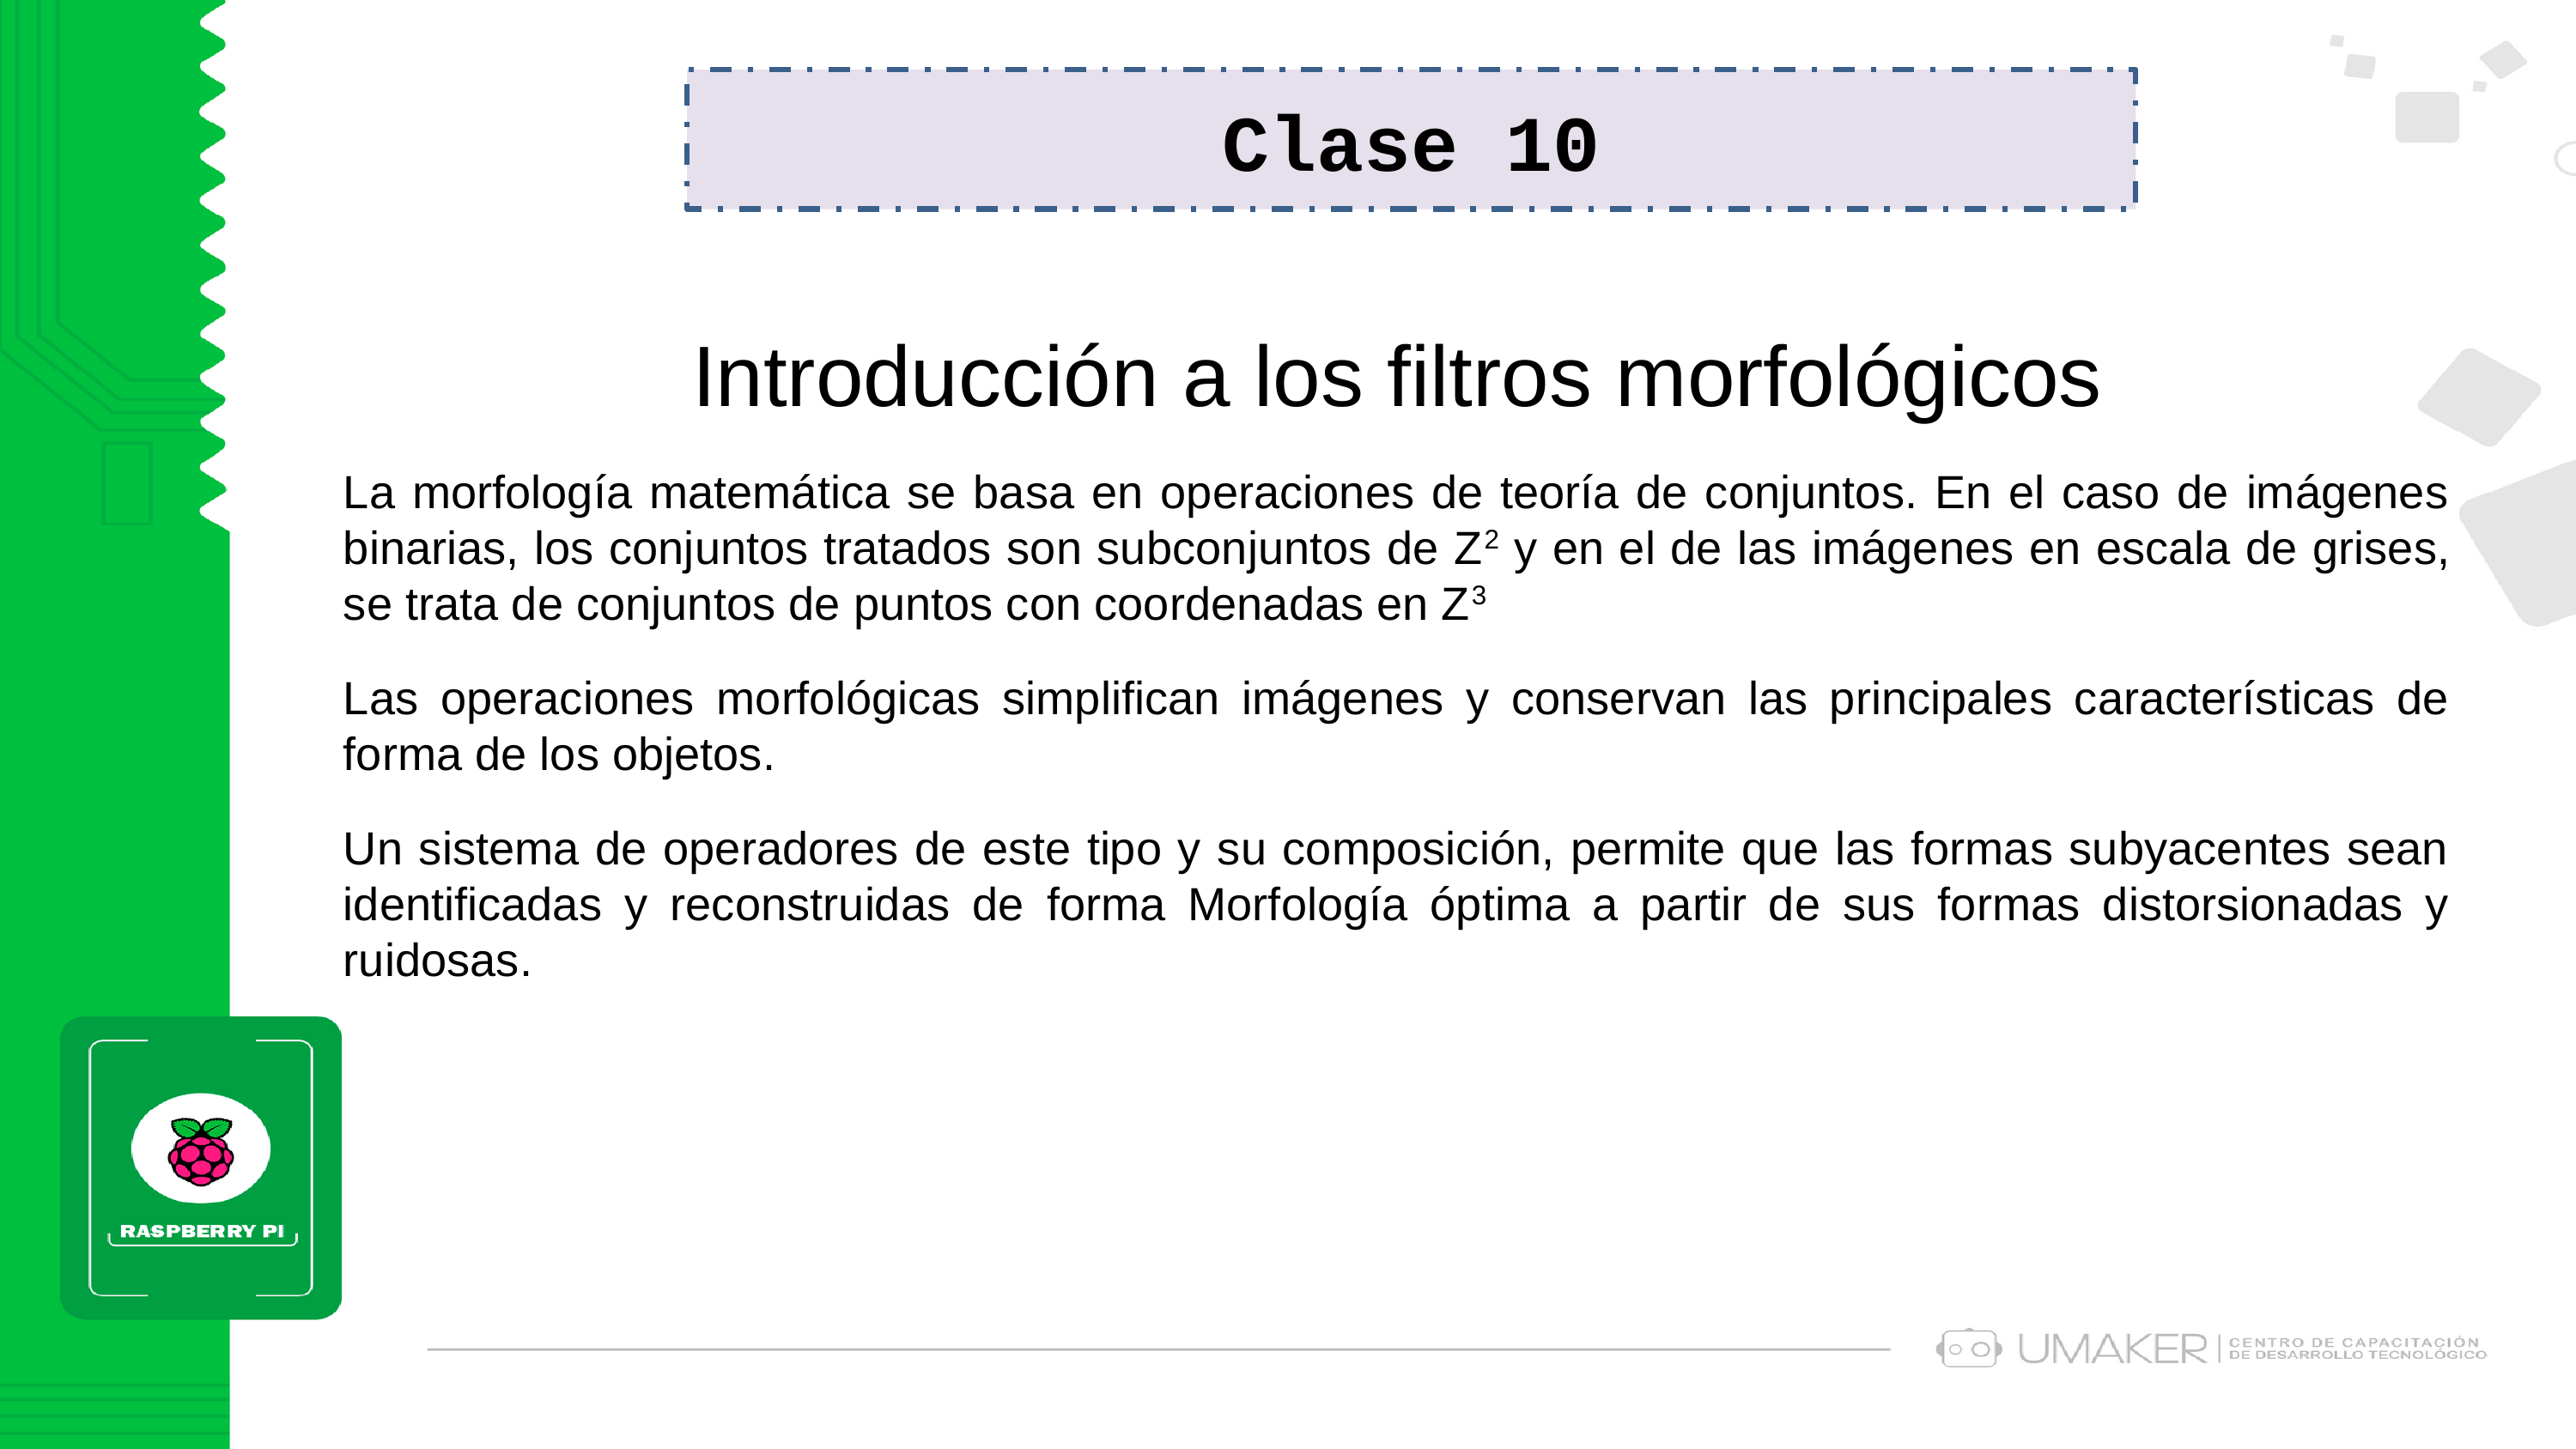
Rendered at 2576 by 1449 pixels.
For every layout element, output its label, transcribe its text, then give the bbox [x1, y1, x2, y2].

text_box Clase 10 [687, 70, 2136, 209]
picture [0, 0, 2576, 1449]
text_box Introducción a los filtros morfológicos La morfología matemática se basa en operaciones de teoría de conjuntos. En el caso de imágenes binarias, los conjuntos tratados son subconjuntos de Z2 y en el de las imágenes en escala de grises, se trata de conjuntos de puntos con coordenadas en Z3 Las operaciones morfológicas simplifican imágenes y conservan las principales características de forma de los objetos. Un sistema de operadores de este tipo y su composición, permite que las formas subyacentes sean identificadas y reconstruidas de forma Morfología óptima a partir de sus formas distorsionadas y ruidosas. [331, 314, 2465, 1207]
